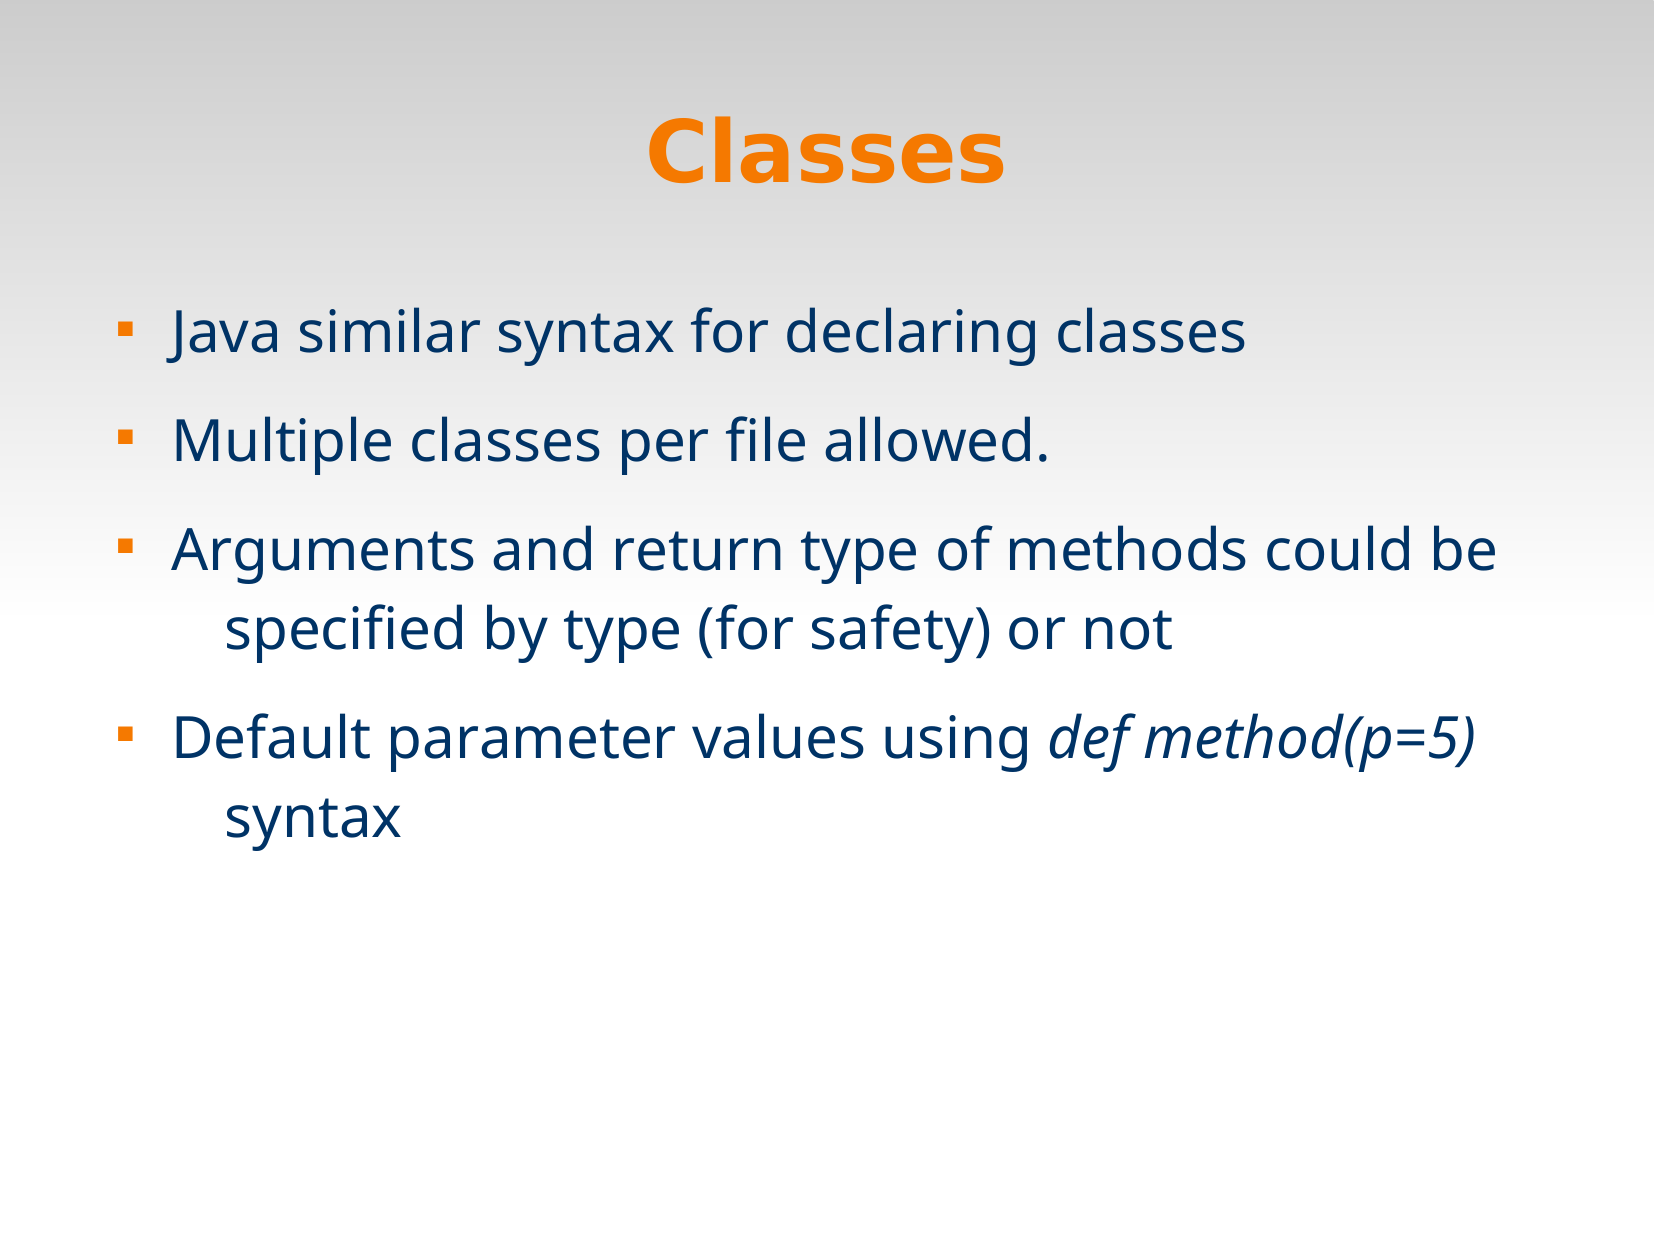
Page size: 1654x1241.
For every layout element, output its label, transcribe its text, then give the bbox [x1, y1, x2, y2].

title Classes [82, 49, 1571, 257]
list Java similar syntax for declaring classes Multiple classes per file allowed. Arguments and return type of methods could be specified by type (for safety) or not Default parameter values using def method(p=5) syntax [82, 290, 1571, 1109]
